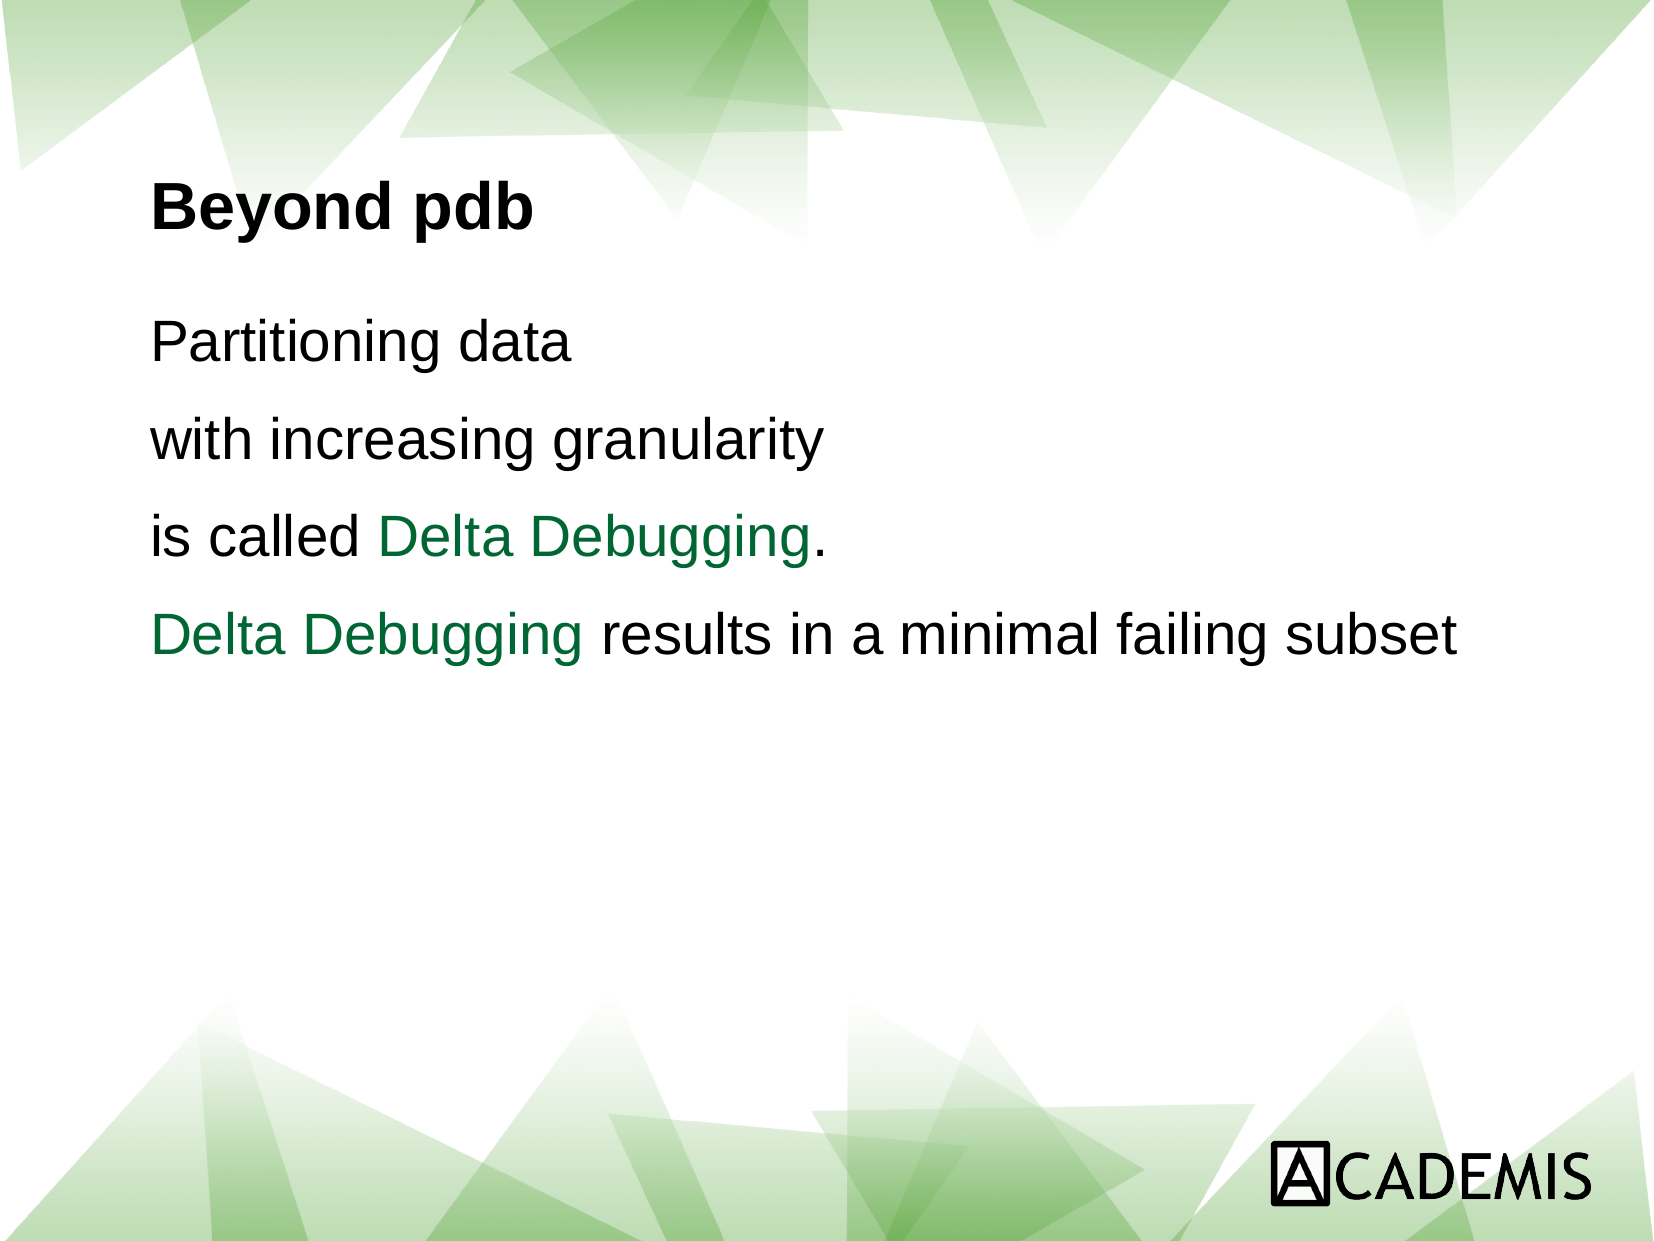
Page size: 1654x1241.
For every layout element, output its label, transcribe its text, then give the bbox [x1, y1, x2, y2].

text_box Beyond pdb [150, 150, 1085, 225]
picture [2, 985, 1653, 1241]
title Partitioning data with increasing granularity is called Delta Debugging. Delta Debugging results in a minimal failing subset [150, 292, 1639, 651]
picture [0, 0, 1654, 256]
